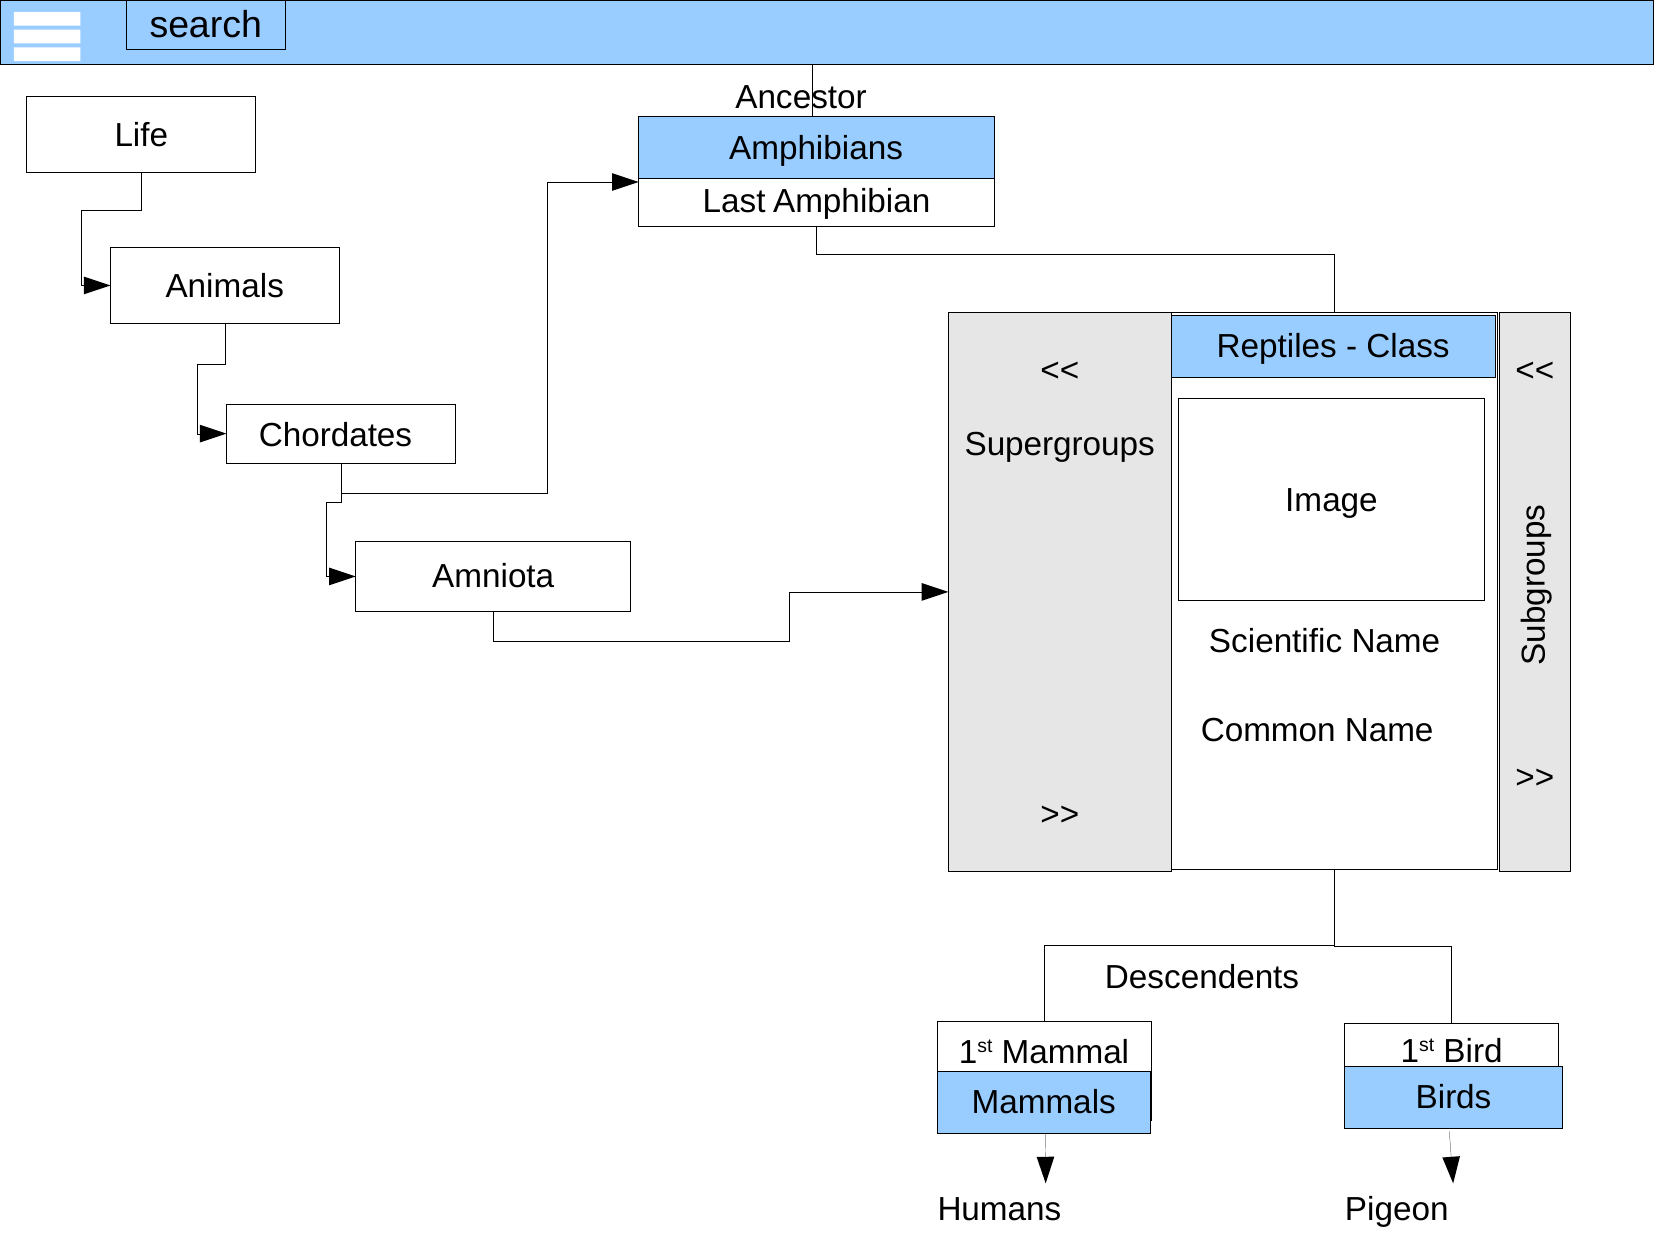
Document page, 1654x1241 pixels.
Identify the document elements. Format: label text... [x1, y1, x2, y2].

text_box Image [1178, 398, 1485, 601]
text_box Humans [922, 1183, 1174, 1236]
text_box Life [26, 96, 256, 173]
text_box Last Amphibian [638, 179, 995, 227]
text_box Animals [110, 247, 340, 324]
text_box Ancestor [720, 71, 944, 116]
text_box Common Name [1186, 704, 1476, 762]
text_box << Supergroups >> [948, 312, 1172, 872]
text_box Amphibians [638, 116, 995, 179]
text_box Pigeon [1330, 1183, 1581, 1236]
text_box Mammals [937, 1071, 1151, 1134]
text_box Birds [1344, 1066, 1563, 1129]
text_box Scientific Name [1194, 615, 1484, 673]
text_box [1172, 312, 1498, 870]
text_box Descendents [1090, 951, 1357, 1004]
text_box Subgroups [1506, 462, 1565, 707]
text_box [0, 0, 1654, 65]
text_box Reptiles - Class [1172, 315, 1496, 378]
text_box 1st Mammal [937, 1021, 1152, 1121]
text_box Amniota [355, 541, 631, 612]
text_box search [126, 0, 286, 50]
text_box 1st Bird [1344, 1023, 1559, 1066]
text_box Chordates [226, 404, 456, 464]
text_box << >> [1499, 312, 1571, 872]
